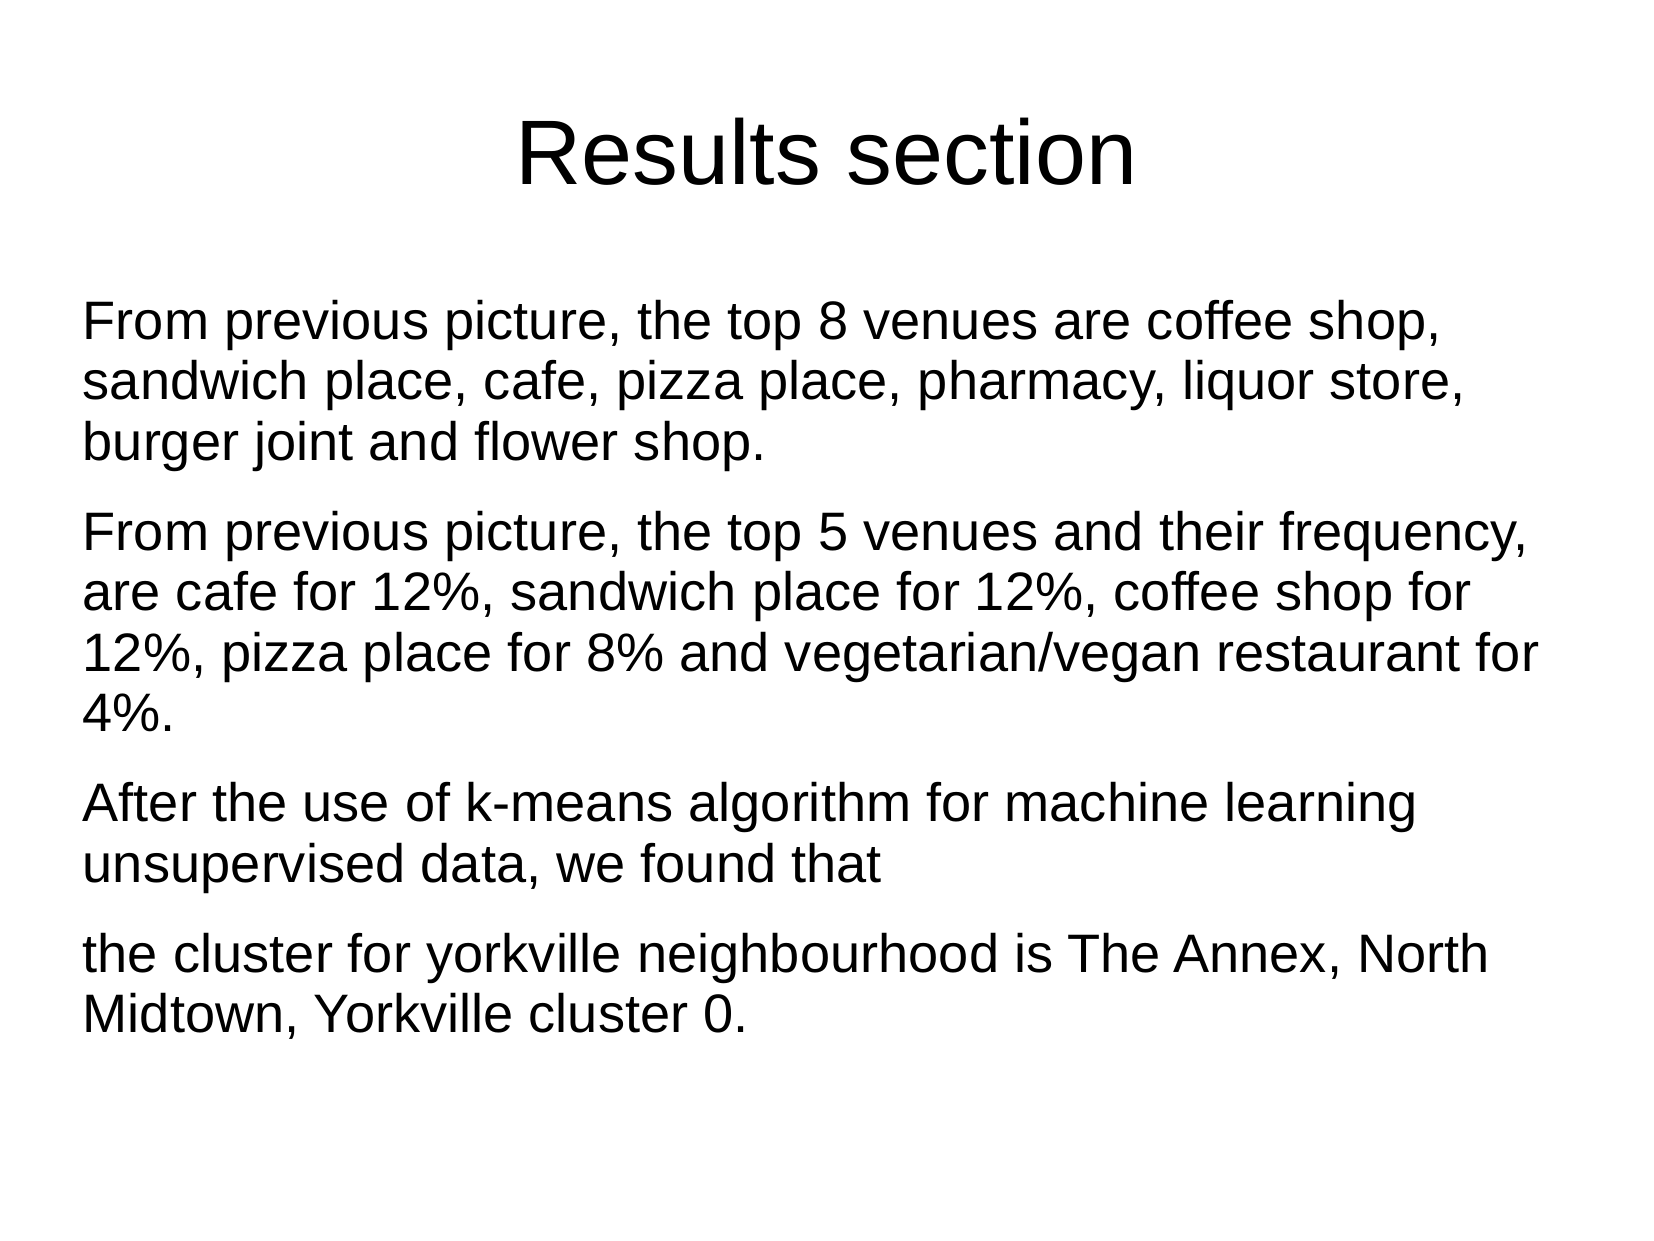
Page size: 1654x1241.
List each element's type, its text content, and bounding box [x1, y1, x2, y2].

title Results section [82, 49, 1571, 257]
list From previous picture, the top 8 venues are coffee shop, sandwich place, cafe, pizza place, pharmacy, liquor store, burger joint and flower shop. From previous picture, the top 5 venues and their frequency, are cafe for 12%, sandwich place for 12%, coffee shop for 12%, pizza place for 8% and vegetarian/vegan restaurant for 4%. After the use of k-means algorithm for machine learning unsupervised data, we found that the cluster for yorkville neighbourhood is The Annex, North Midtown, Yorkville cluster 0. [82, 290, 1571, 1109]
